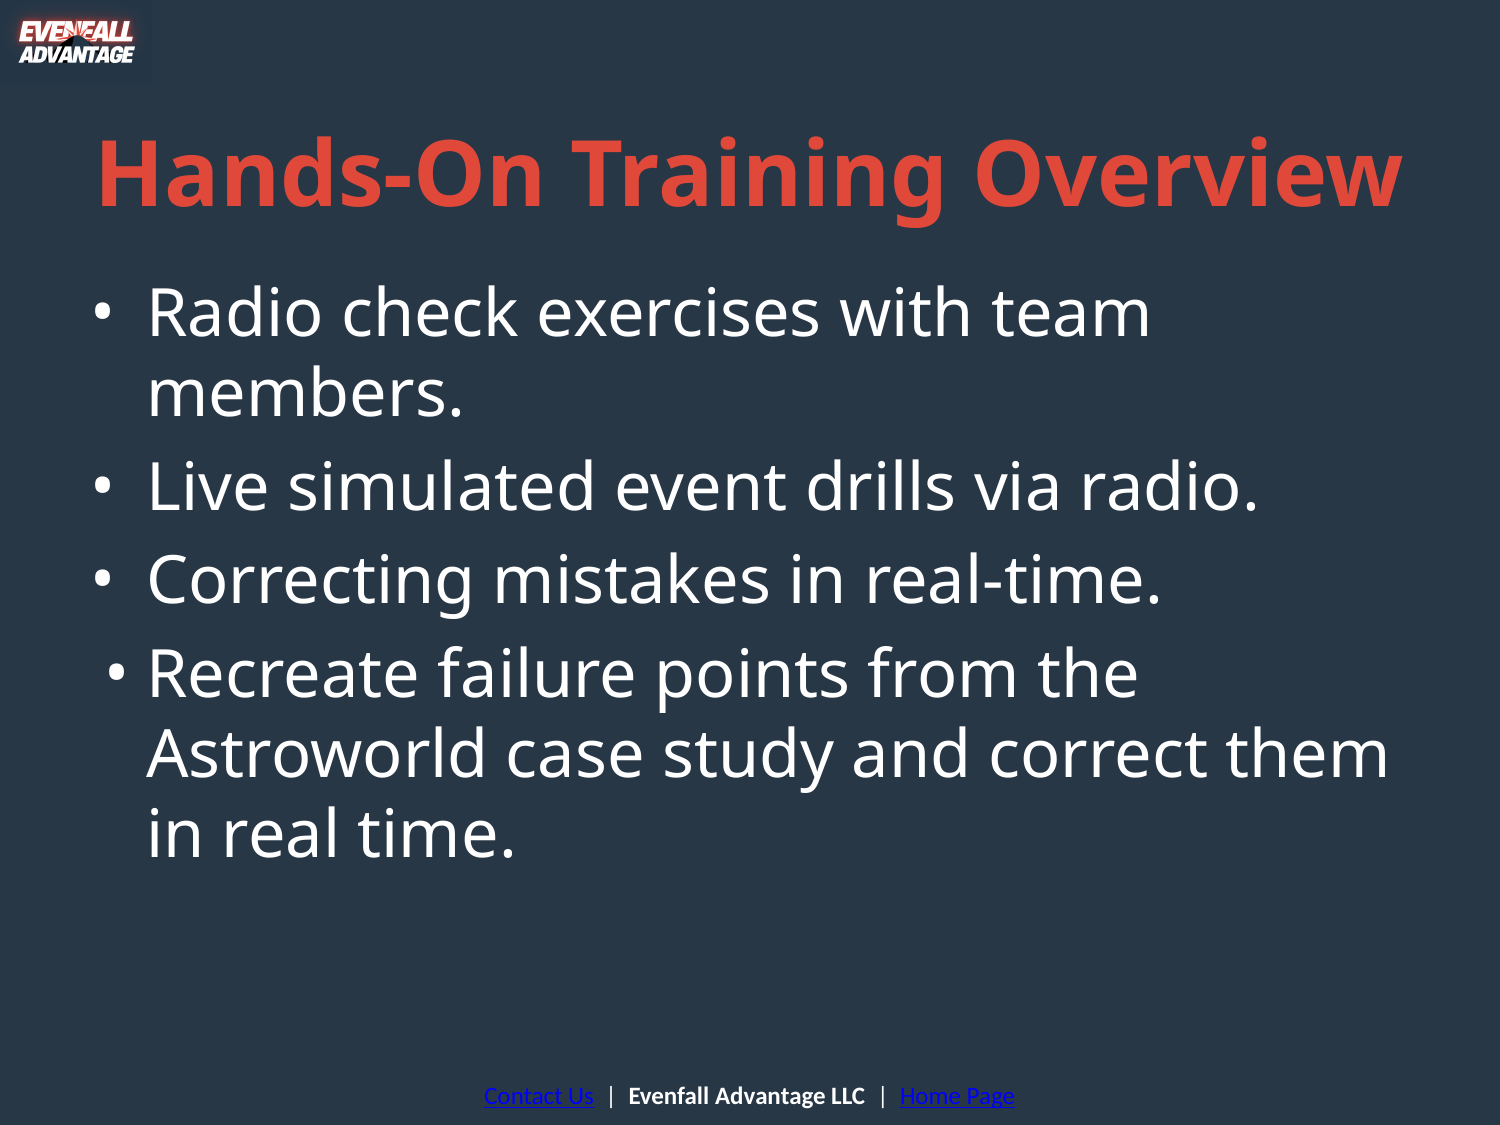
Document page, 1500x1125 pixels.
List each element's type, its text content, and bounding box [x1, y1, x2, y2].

picture [0, 0, 152, 83]
list Radio check exercises with team members. Live simulated event drills via radio. Correcting mistakes in real-time. Recreate failure points from the Astroworld case study and correct them in real time. [75, 262, 1425, 1005]
title Hands-On Training Overview [75, 76, 1425, 262]
